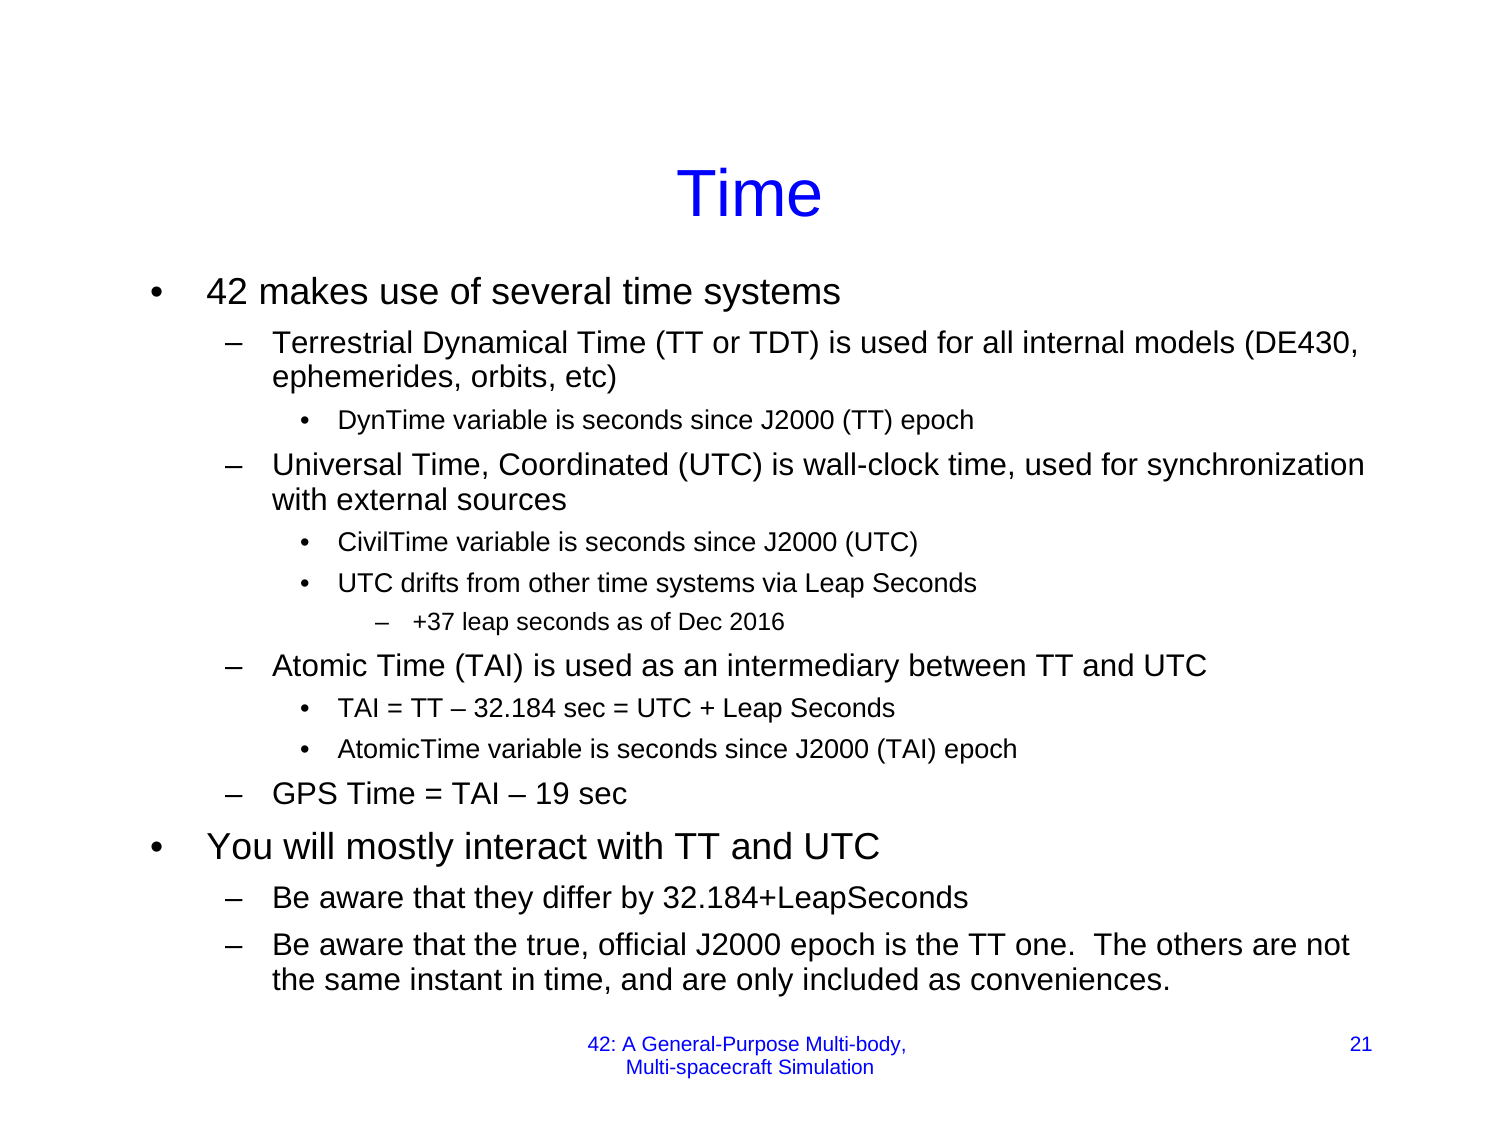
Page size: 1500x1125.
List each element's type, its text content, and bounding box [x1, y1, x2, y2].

title Time [112, 99, 1388, 288]
list 42 makes use of several time systems Terrestrial Dynamical Time (TT or TDT) is used for all internal models (DE430, ephemerides, orbits, etc) DynTime variable is seconds since J2000 (TT) epoch Universal Time, Coordinated (UTC) is wall-clock time, used for synchronization with external sources CivilTime variable is seconds since J2000 (UTC) UTC drifts from other time systems via Leap Seconds +37 leap seconds as of Dec 2016 Atomic Time (TAI) is used as an intermediary between TT and UTC TAI = TT – 32.184 sec = UTC + Leap Seconds AtomicTime variable is seconds since J2000 (TAI) epoch GPS Time = TAI – 19 sec You will mostly interact with TT and UTC Be aware that they differ by 32.184+LeapSeconds Be aware that the true, official J2000 epoch is the TT one. The others are not the same instant in time, and are only included as conveniences. [135, 262, 1411, 1006]
